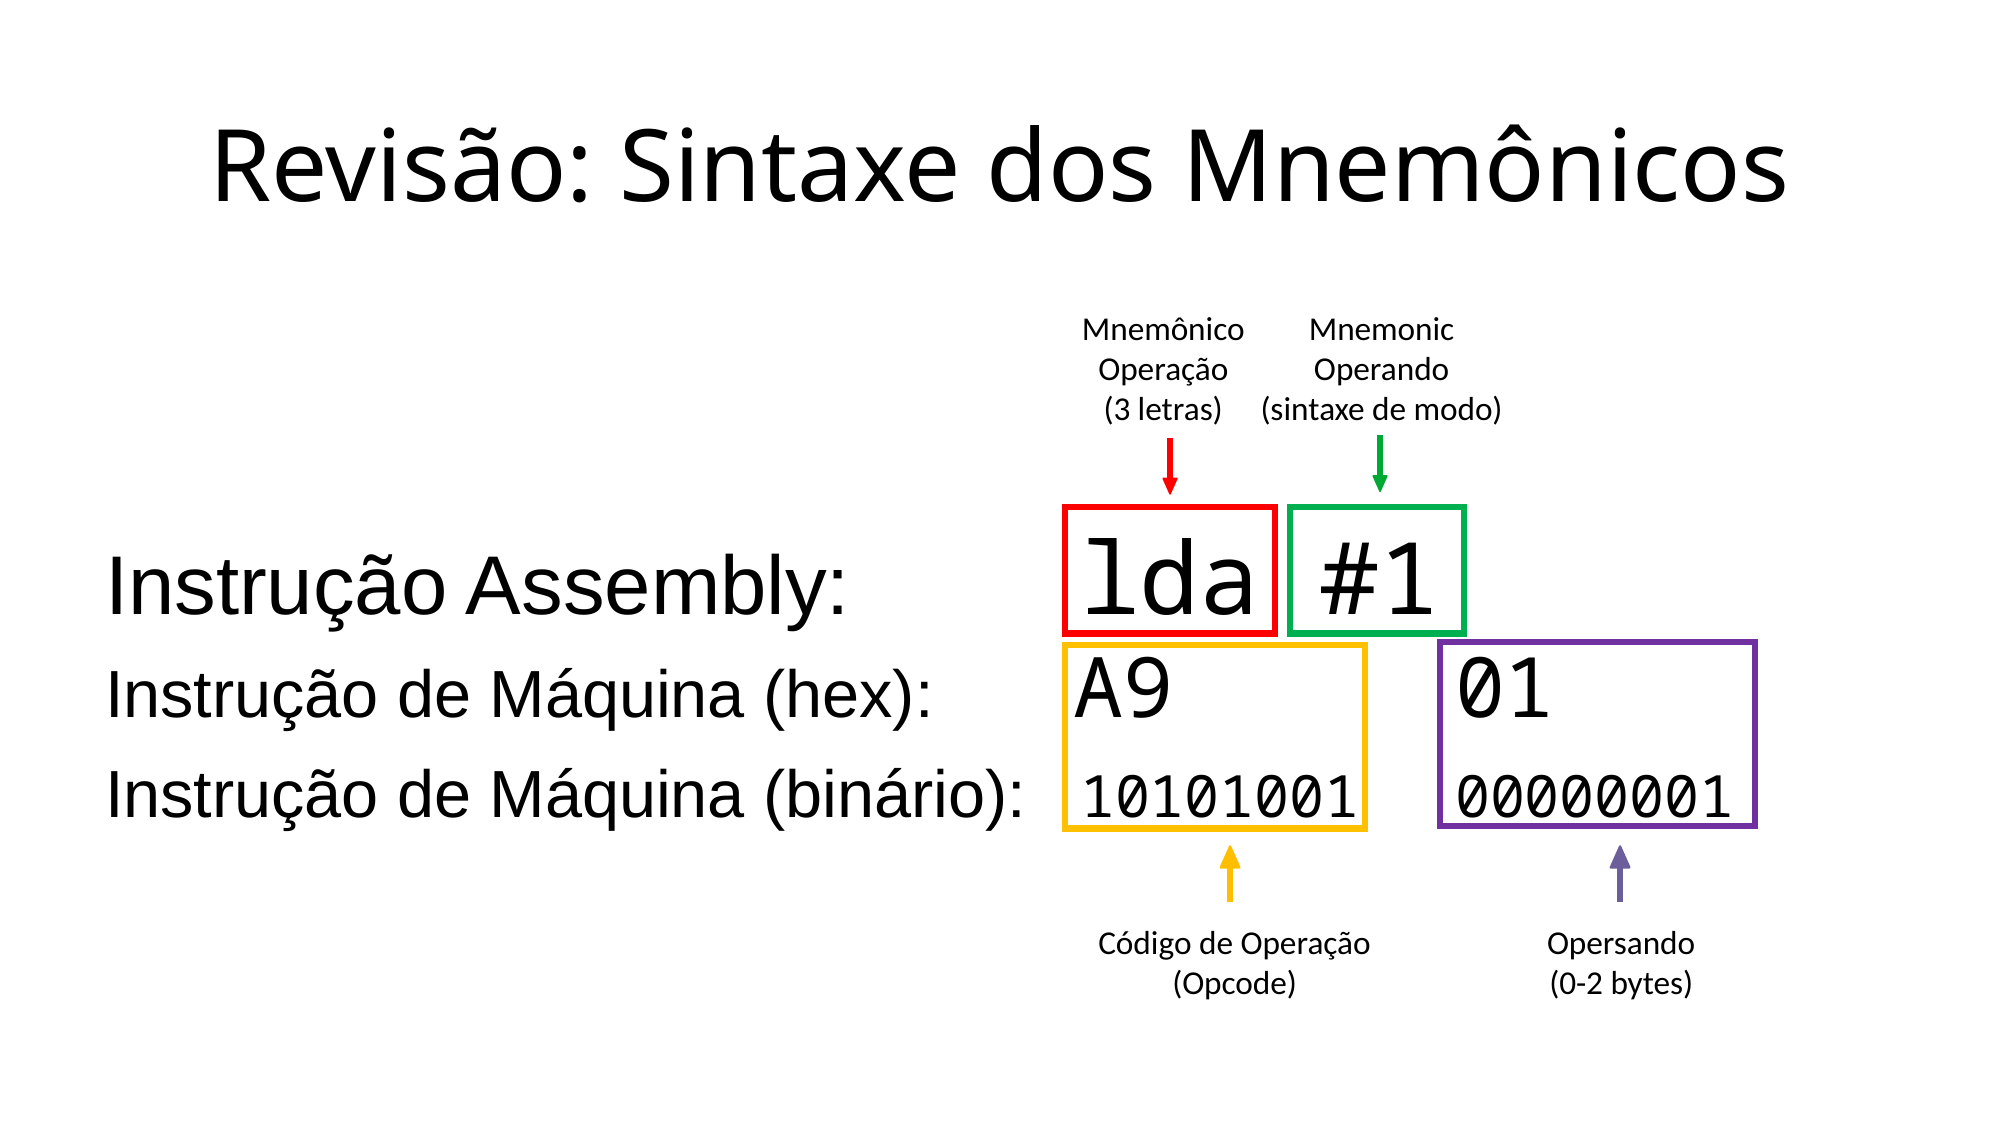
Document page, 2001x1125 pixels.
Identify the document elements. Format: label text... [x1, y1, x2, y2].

text_box Instrução Assembly: lda #1 Instrução de Máquina (hex): A9 01 Instrução de Máquina (binário): 10101001 00000001 [1293, 510, 1461, 630]
text_box Mnemonic Operando (sintaxe de modo) [1272, 299, 1537, 449]
text_box Instrução Assembly: lda #1 Instrução de Máquina (hex): A9 01 Instrução de Máquina (binário): 10101001 00000001 [90, 507, 1849, 846]
text_box Opersando (0-2 bytes) [1515, 913, 1728, 1021]
title Revisão: Sintaxe dos Mnemônicos [137, 59, 1863, 278]
text_box Código de Operação (Opcode) [1060, 913, 1410, 1021]
text_box Instrução Assembly: lda #1 Instrução de Máquina (hex): A9 01 Instrução de Máquina (binário): 10101001 00000001 [1068, 510, 1272, 630]
text_box Mnemônico Operação (3 letras) [1055, 299, 1272, 452]
